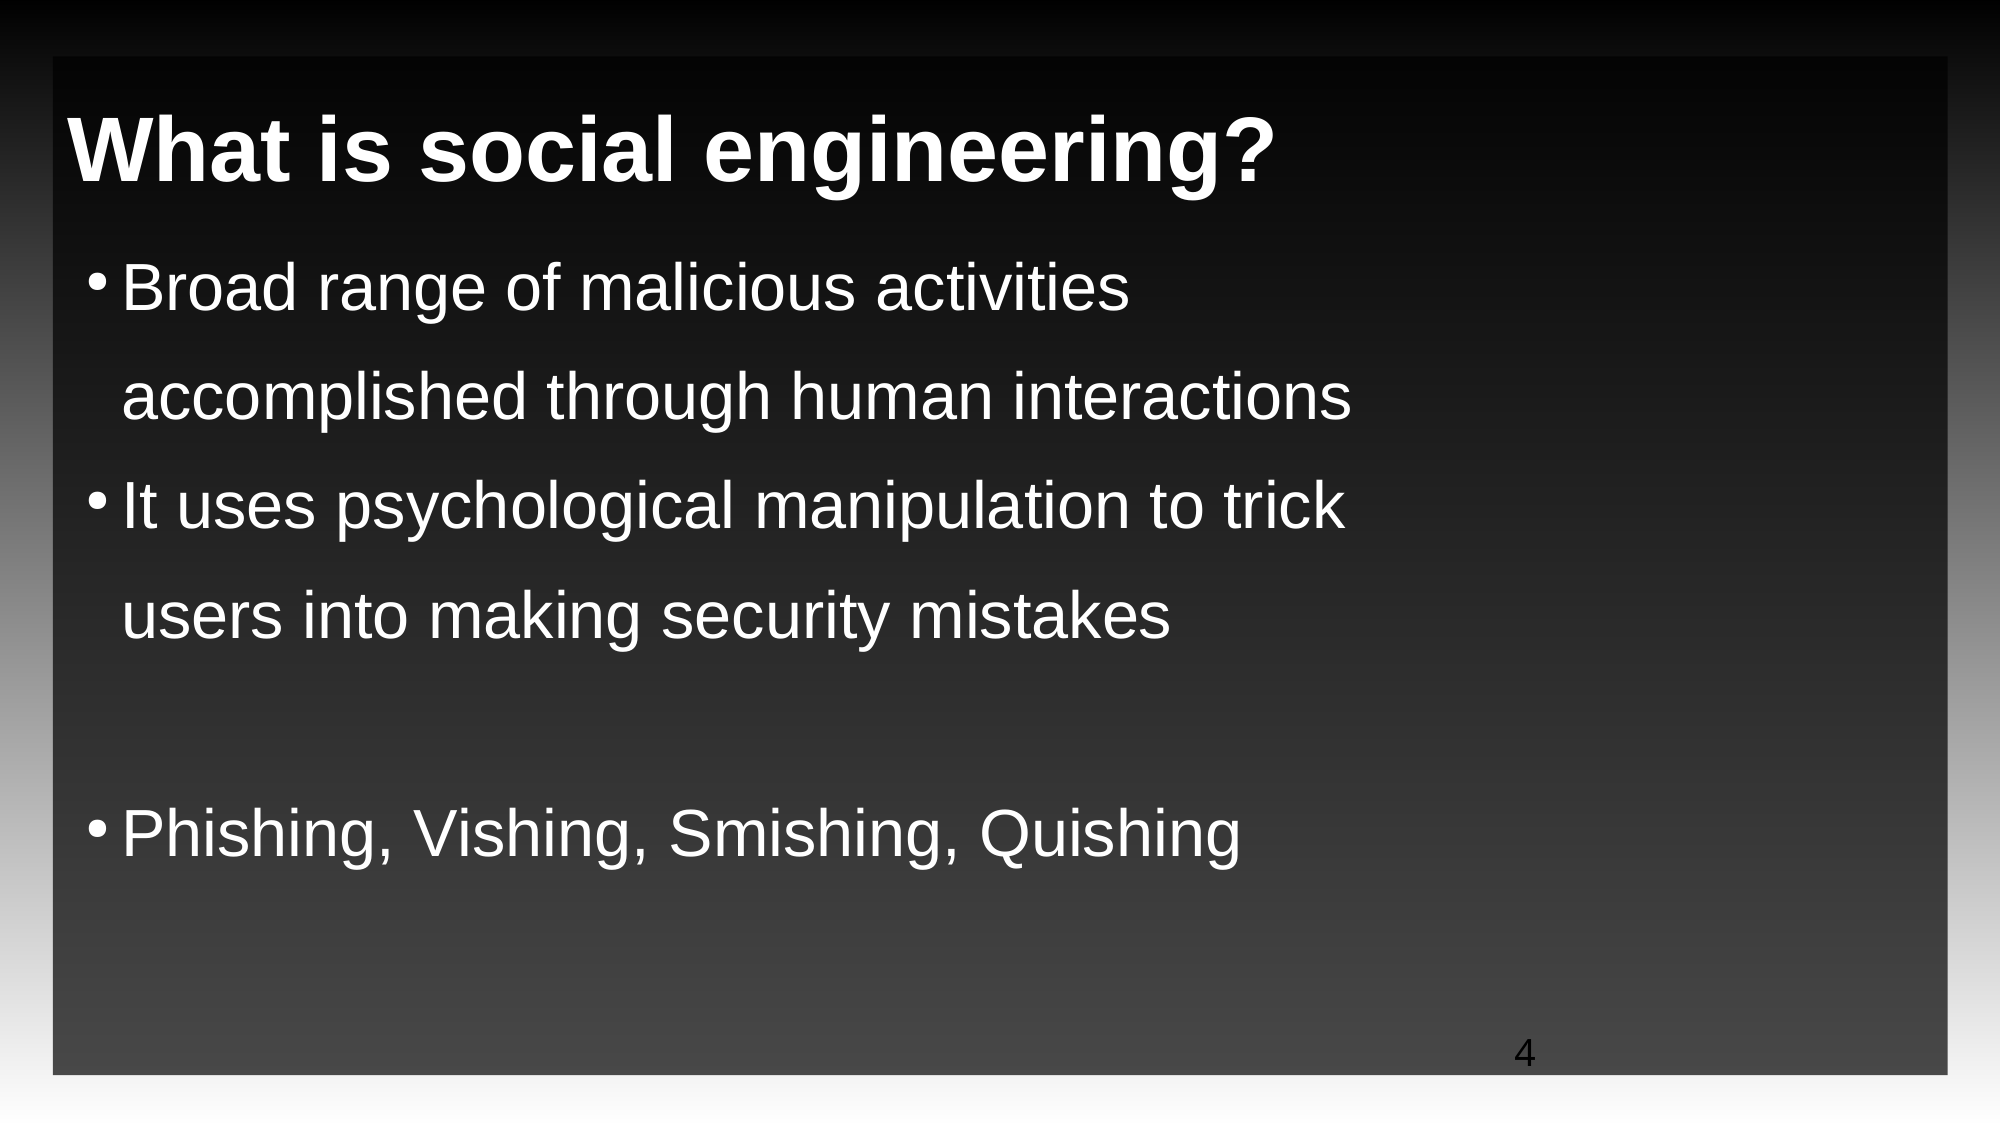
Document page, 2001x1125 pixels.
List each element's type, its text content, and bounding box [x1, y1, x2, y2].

slide_number <number> [1499, 1021, 1950, 1082]
subtitle Broad range of malicious activities accomplished through human interactions It uses psychological manipulation to trick users into making security mistakes Phishing, Vishing, Smishing, Quishing [70, 236, 1968, 628]
title What is social engineering? [52, 95, 1948, 544]
